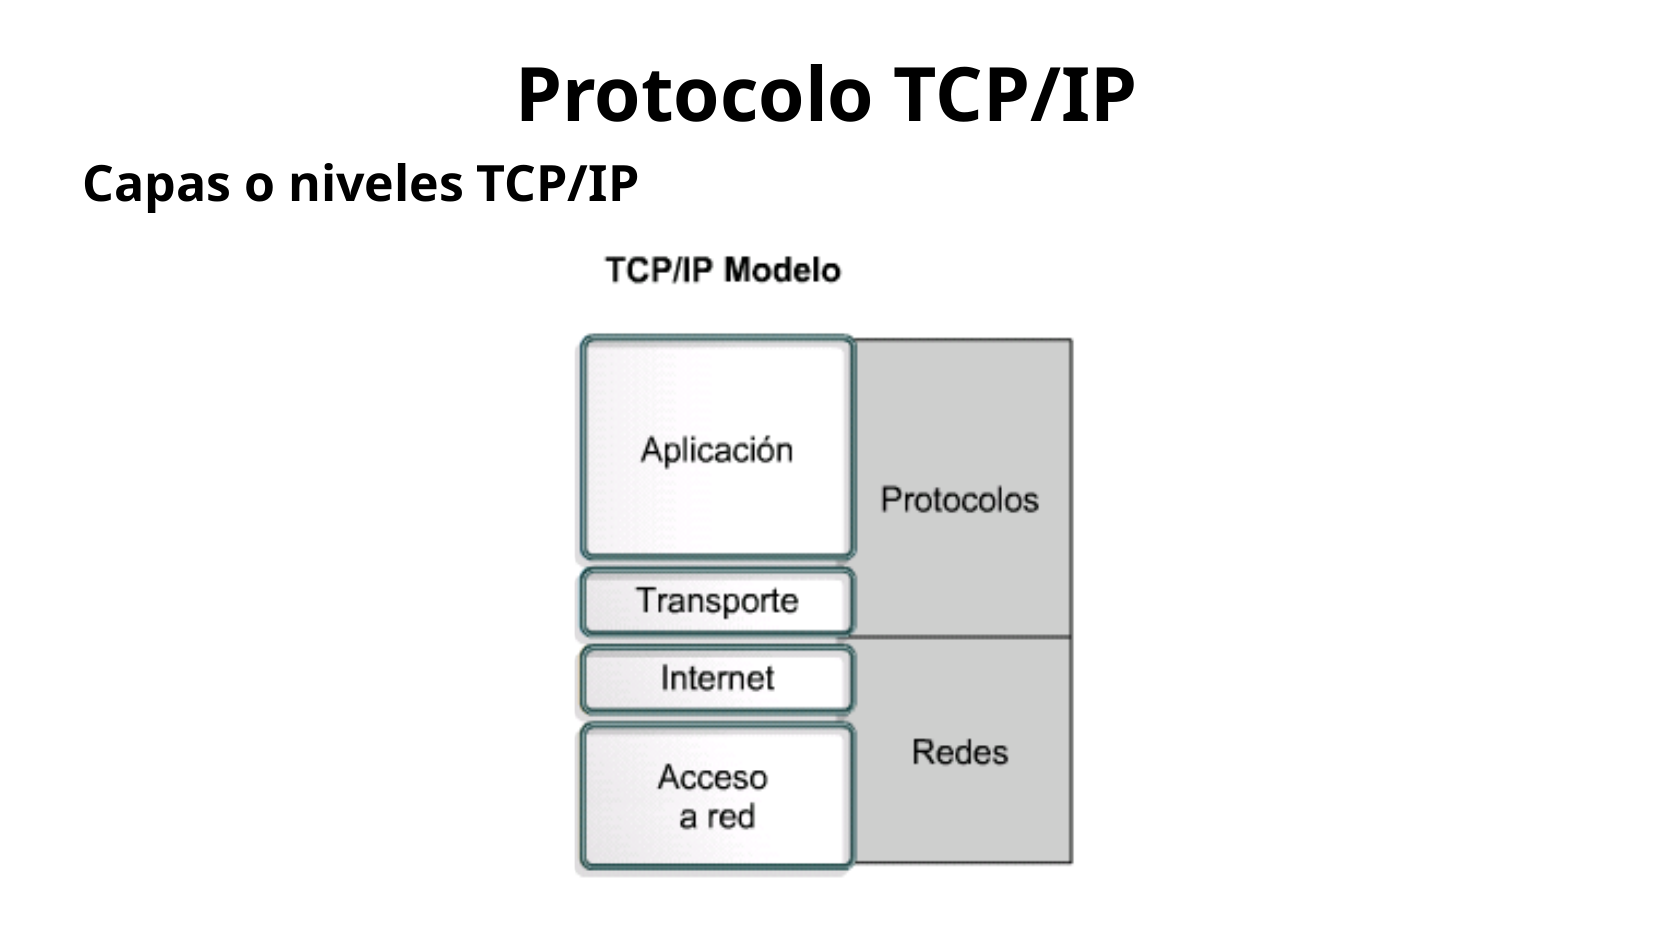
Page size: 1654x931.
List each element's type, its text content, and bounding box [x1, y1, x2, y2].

picture [574, 230, 1117, 880]
list Capas o niveles TCP/IP [82, 147, 1571, 857]
title Protocolo TCP/IP [82, 37, 1571, 147]
